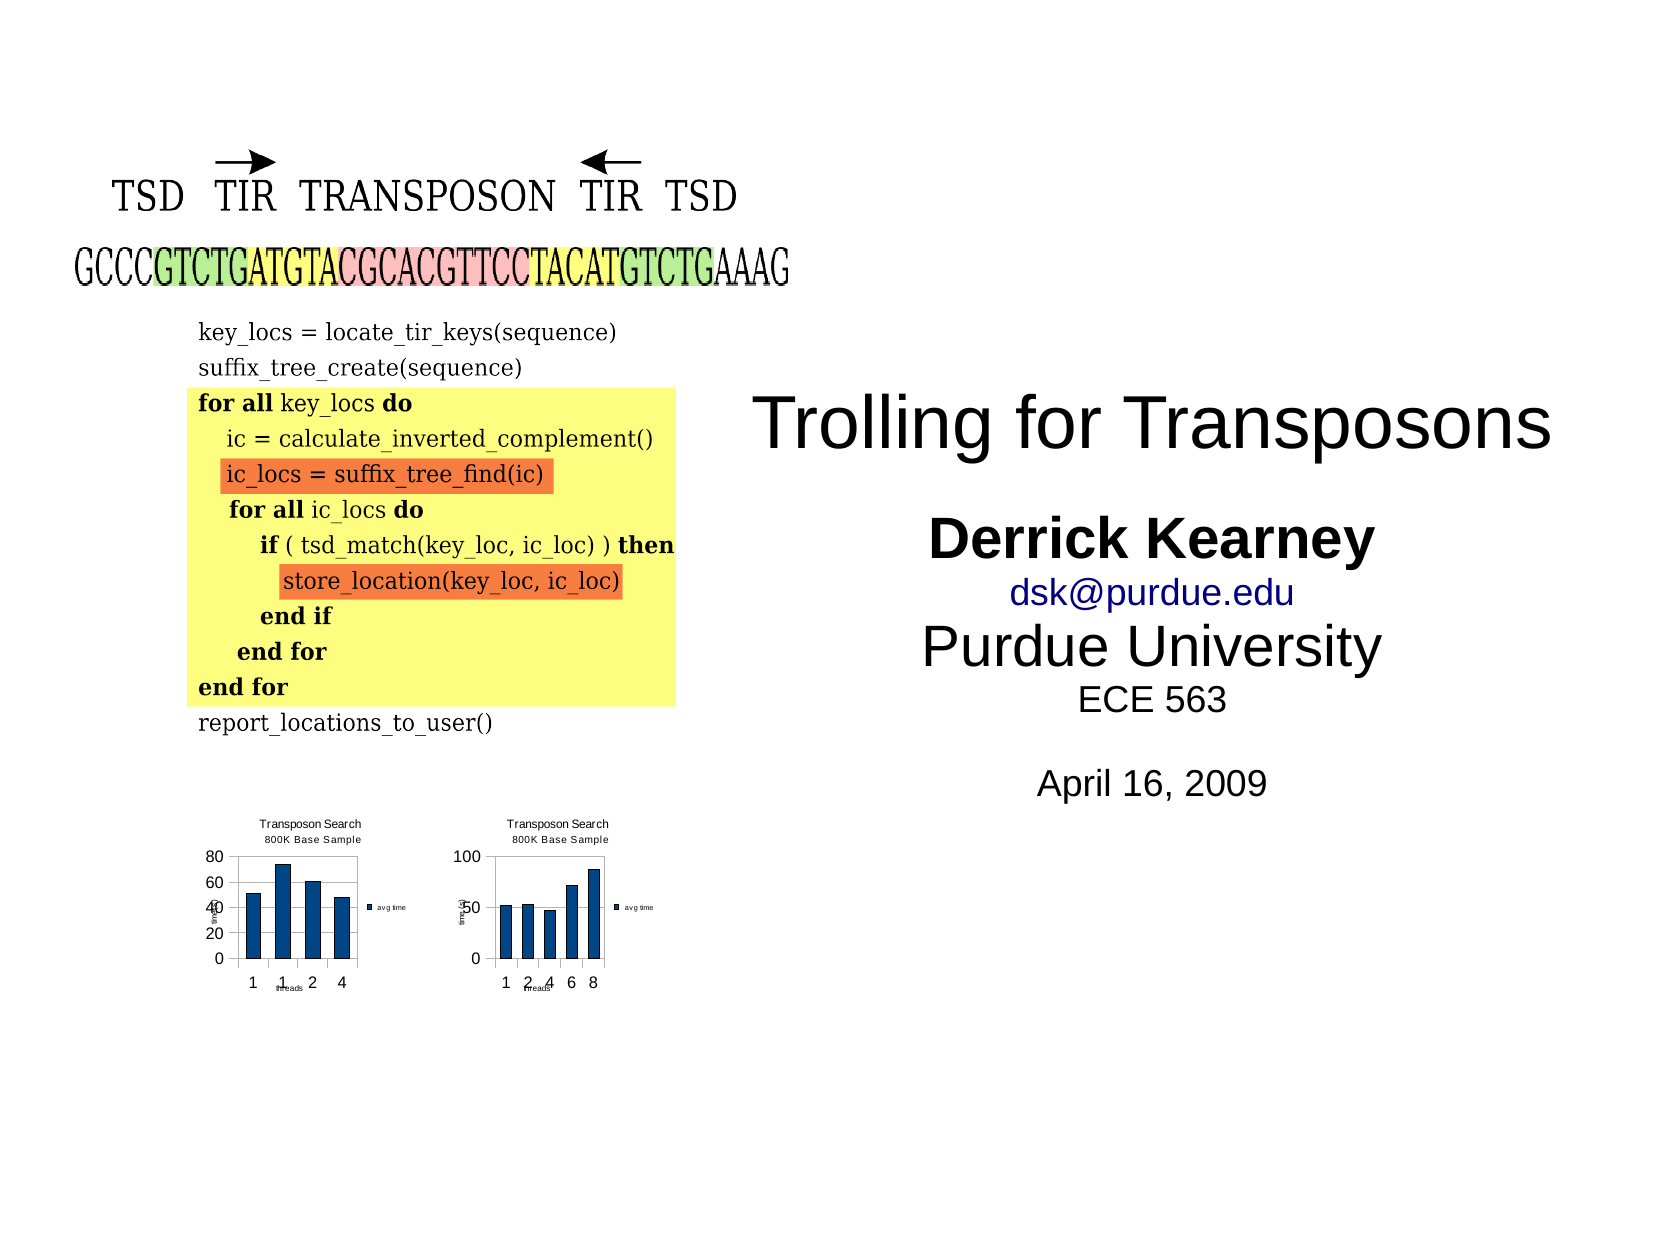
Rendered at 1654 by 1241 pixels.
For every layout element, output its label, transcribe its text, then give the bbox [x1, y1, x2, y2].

chart [202, 810, 413, 998]
text_box Trolling for Transposons Derrick Kearney dsk@purdue.edu Purdue University ECE 563 April 16, 2009 [736, 372, 1576, 812]
picture [187, 322, 676, 736]
picture [75, 247, 788, 286]
chart [450, 810, 661, 998]
picture [112, 149, 736, 211]
